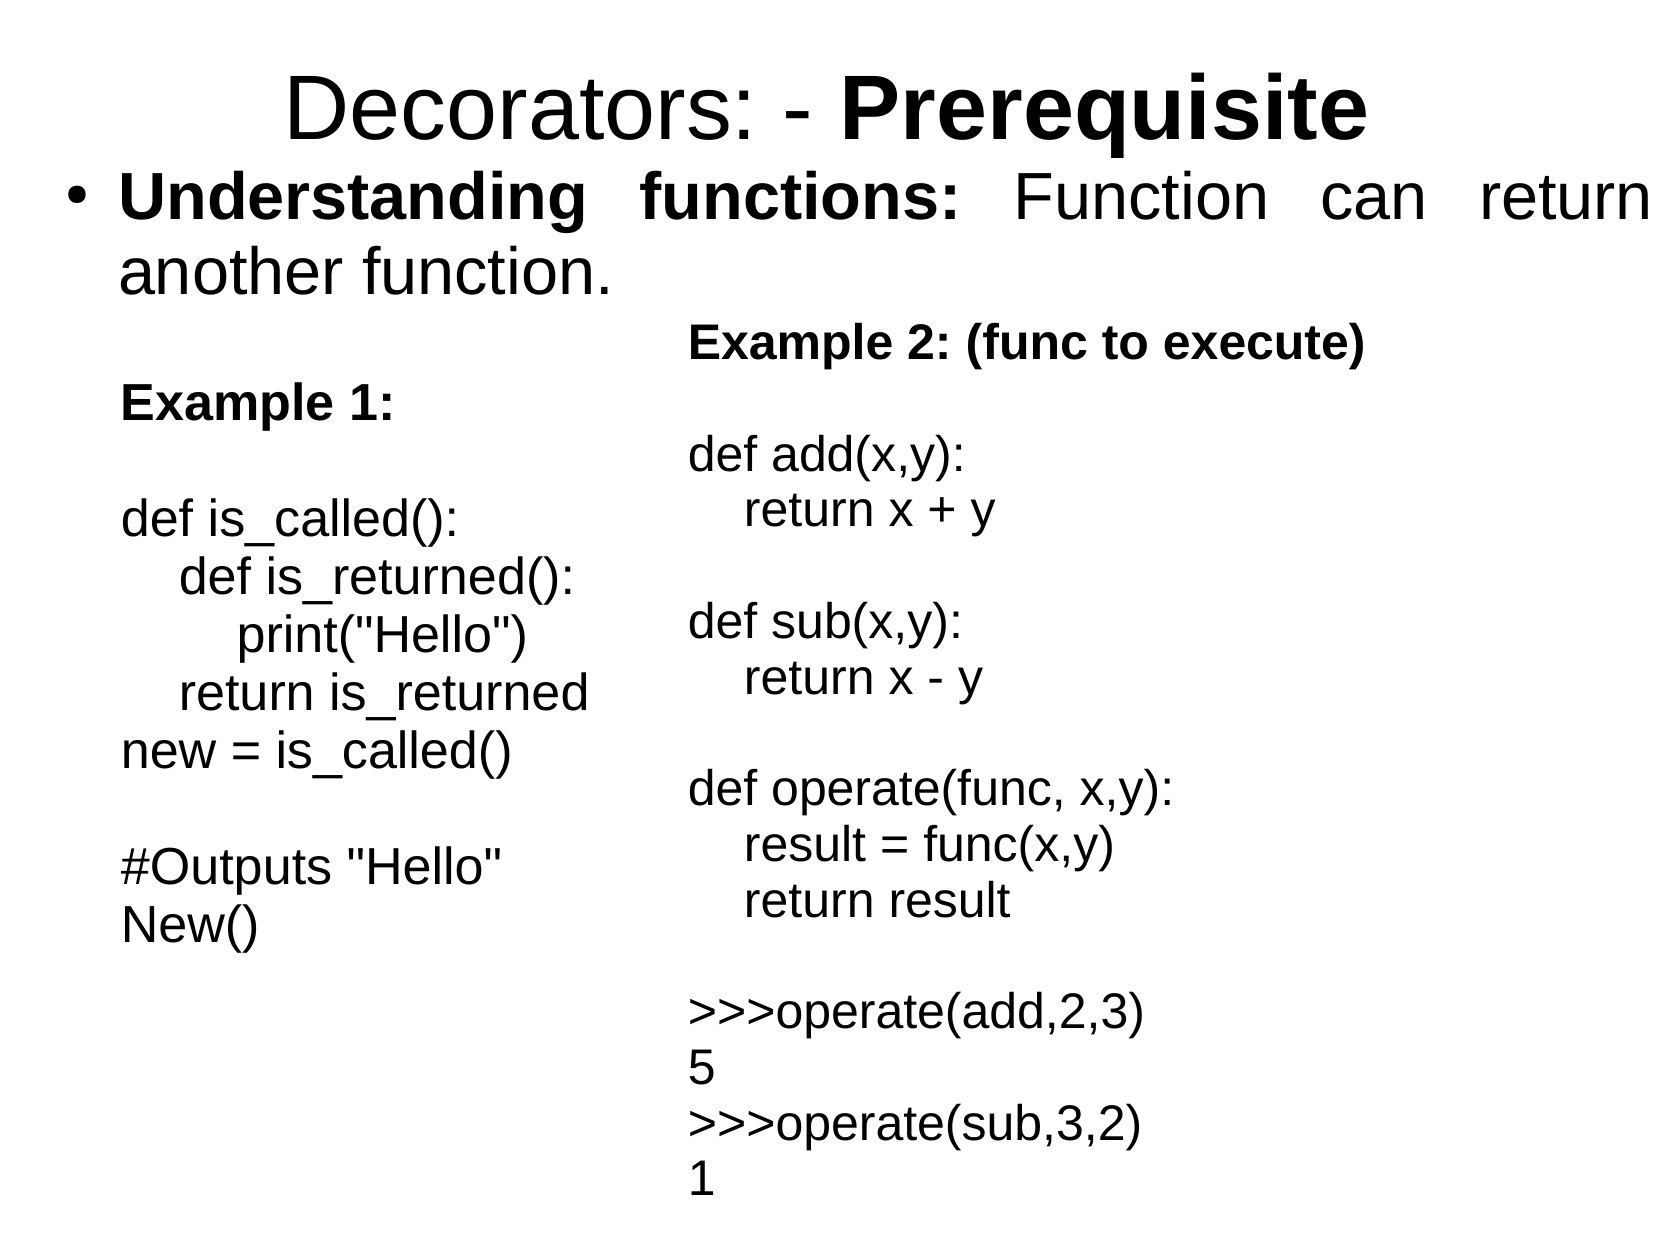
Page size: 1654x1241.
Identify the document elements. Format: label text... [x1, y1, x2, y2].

title Decorators: - Prerequisite [82, 49, 1571, 159]
text_box Example 2: (func to execute) def add(x,y): return x + y def sub(x,y): return x - y def operate(func, x,y): result = func(x,y) return result >>>operate(add,2,3) 5 >>>operate(sub,3,2) 1 [673, 307, 1477, 1214]
text_box Example 1: def is_called(): def is_returned(): print("Hello") return is_returned new = is_called() #Outputs "Hello" New() [106, 366, 615, 1019]
list Understanding functions: Function can return another function. [47, 159, 1654, 1176]
